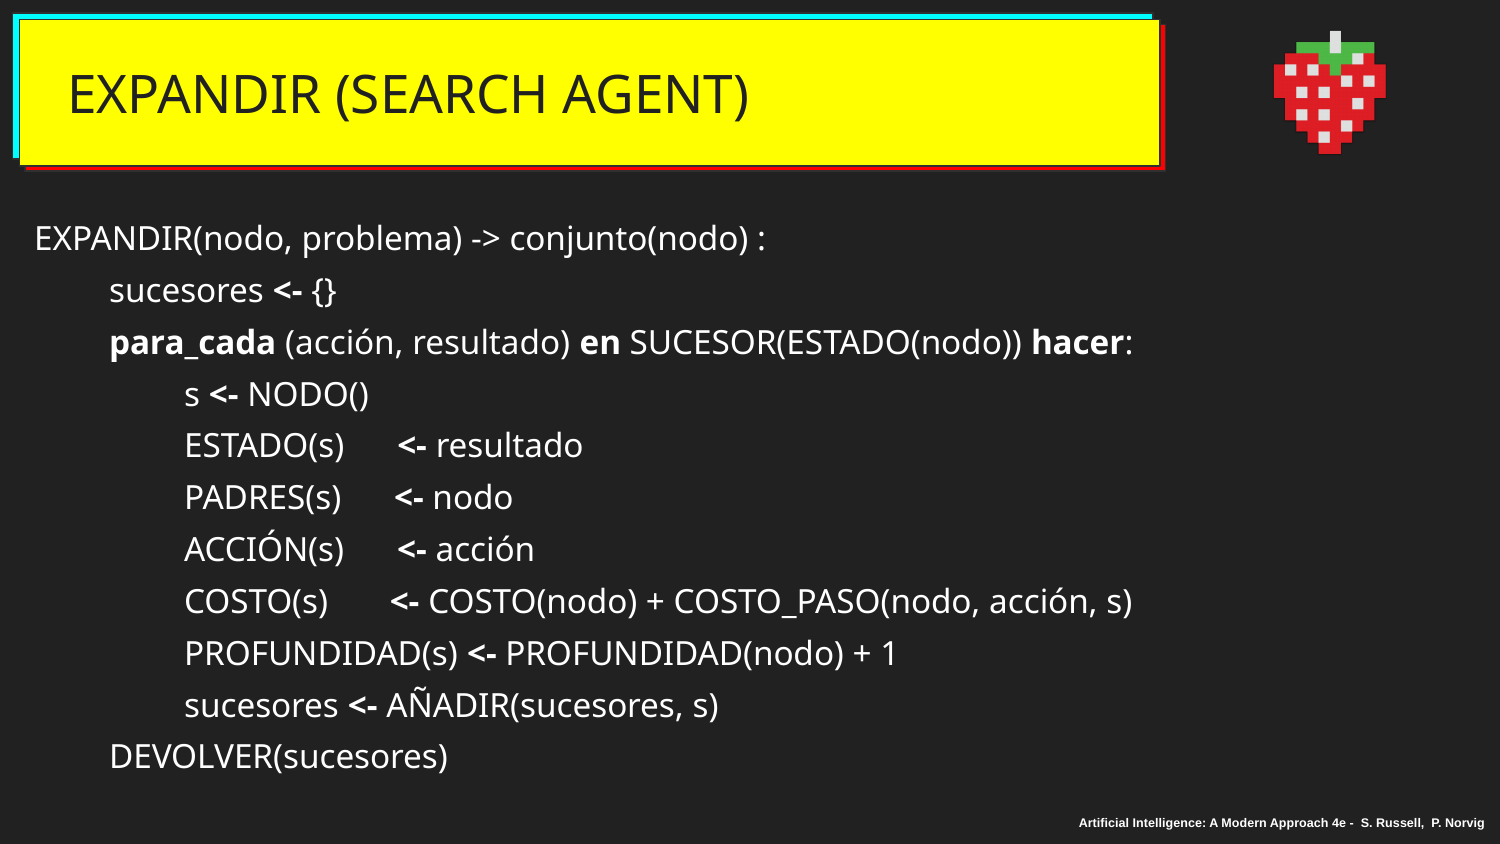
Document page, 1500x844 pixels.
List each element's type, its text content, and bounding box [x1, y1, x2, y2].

title EXPANDIR (SEARCH AGENT) [52, 45, 1145, 140]
picture [1272, 29, 1387, 156]
text_box [12, 12, 1166, 171]
text_box EXPANDIR(nodo, problema) -> conjunto(nodo) : sucesores <- {} para_cada (acción, resultado) en SUCESOR(ESTADO(nodo)) hacer: s <- NODO() ESTADO(s) <- resultado PADRES(s) <- nodo ACCIÓN(s) <- acción COSTO(s) <- COSTO(nodo) + COSTO_PASO(nodo, acción, s) PROFUNDIDAD(s) <- PROFUNDIDAD(nodo) + 1 sucesores <- AÑADIR(sucesores, s) DEVOLVER(sucesores) [19, 190, 1408, 825]
text_box Artificial Intelligence: A Modern Approach 4e - S. Russell, P. Norvig [897, 798, 1500, 844]
